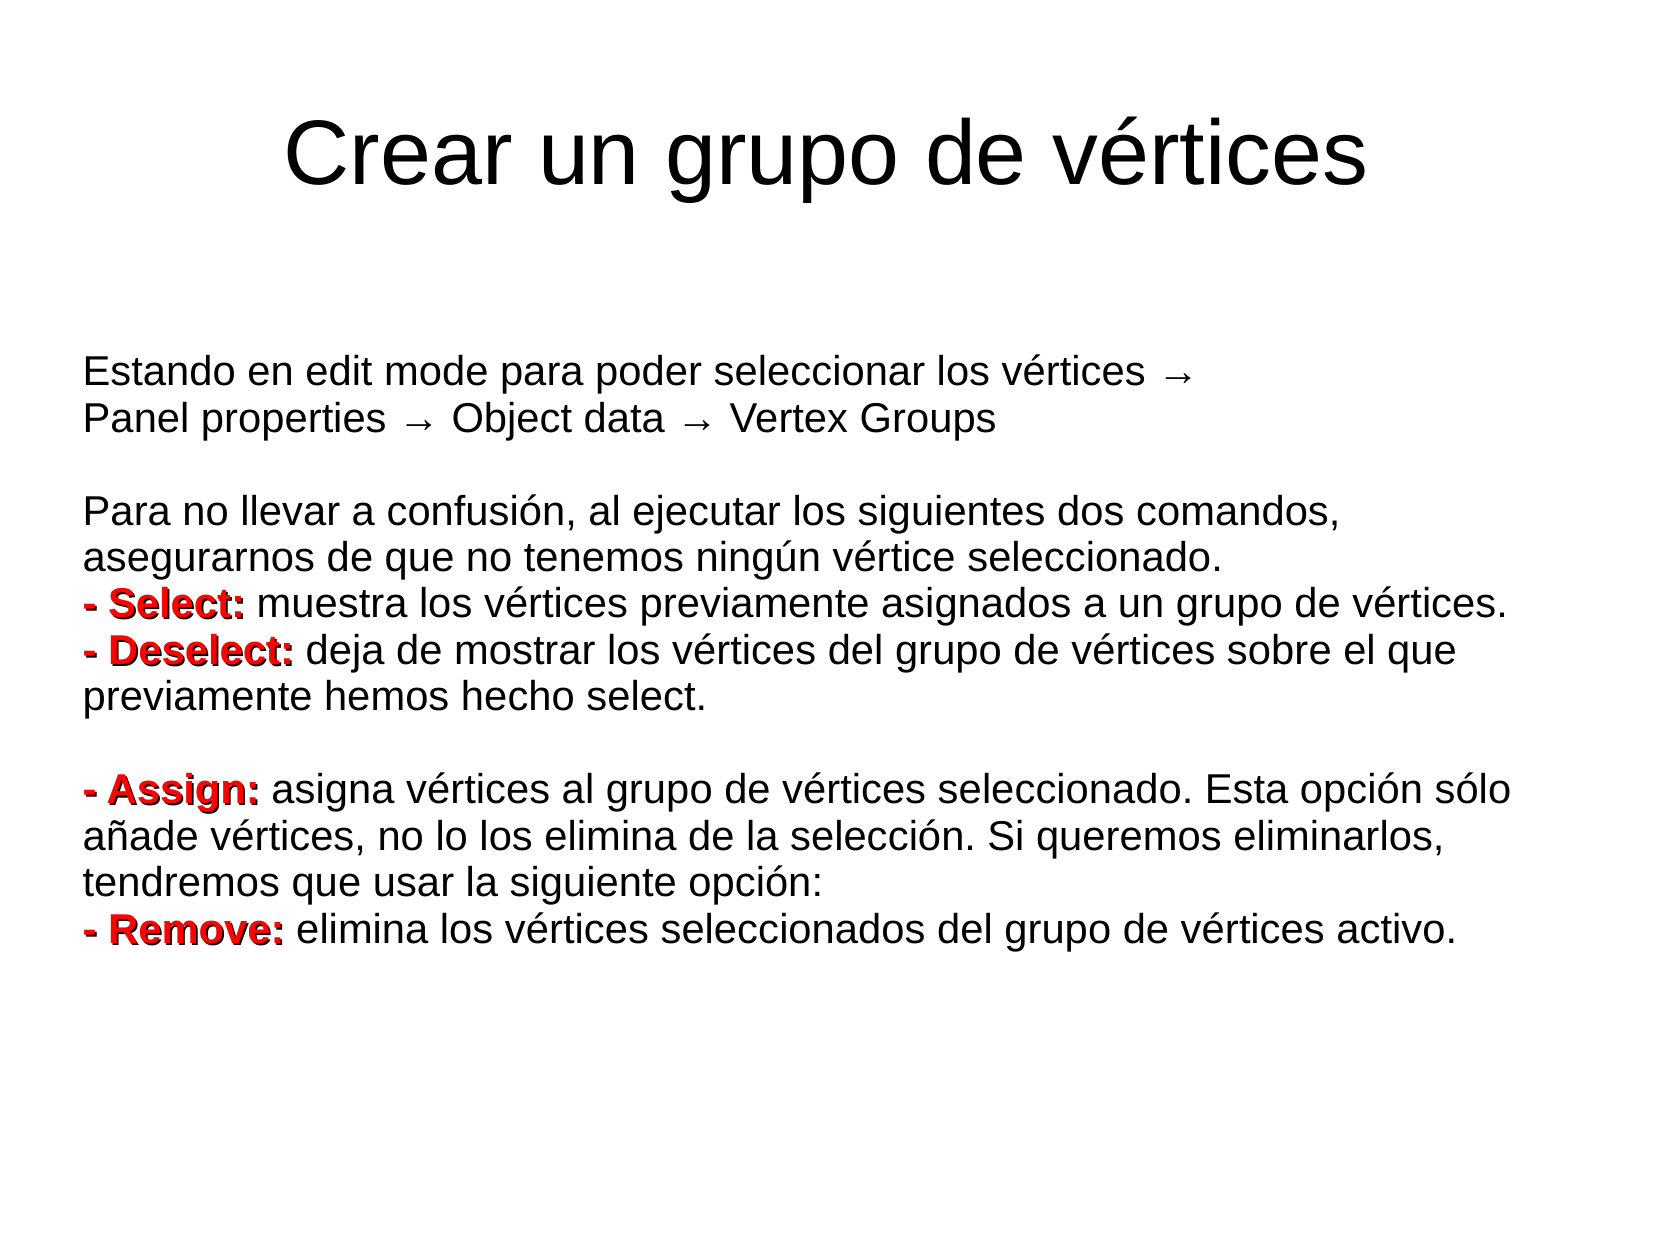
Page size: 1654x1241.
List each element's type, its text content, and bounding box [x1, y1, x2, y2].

title Crear un grupo de vértices [82, 49, 1571, 257]
subtitle Estando en edit mode para poder seleccionar los vértices → Panel properties → Object data → Vertex Groups Para no llevar a confusión, al ejecutar los siguientes dos comandos, asegurarnos de que no tenemos ningún vértice seleccionado. - Select: muestra los vértices previamente asignados a un grupo de vértices. - Deselect: deja de mostrar los vértices del grupo de vértices sobre el que previamente hemos hecho select. - Assign: asigna vértices al grupo de vértices seleccionado. Esta opción sólo añade vértices, no lo los elimina de la selección. Si queremos eliminarlos, tendremos que usar la siguiente opción: - Remove: elimina los vértices seleccionados del grupo de vértices activo. [82, 290, 1571, 1010]
